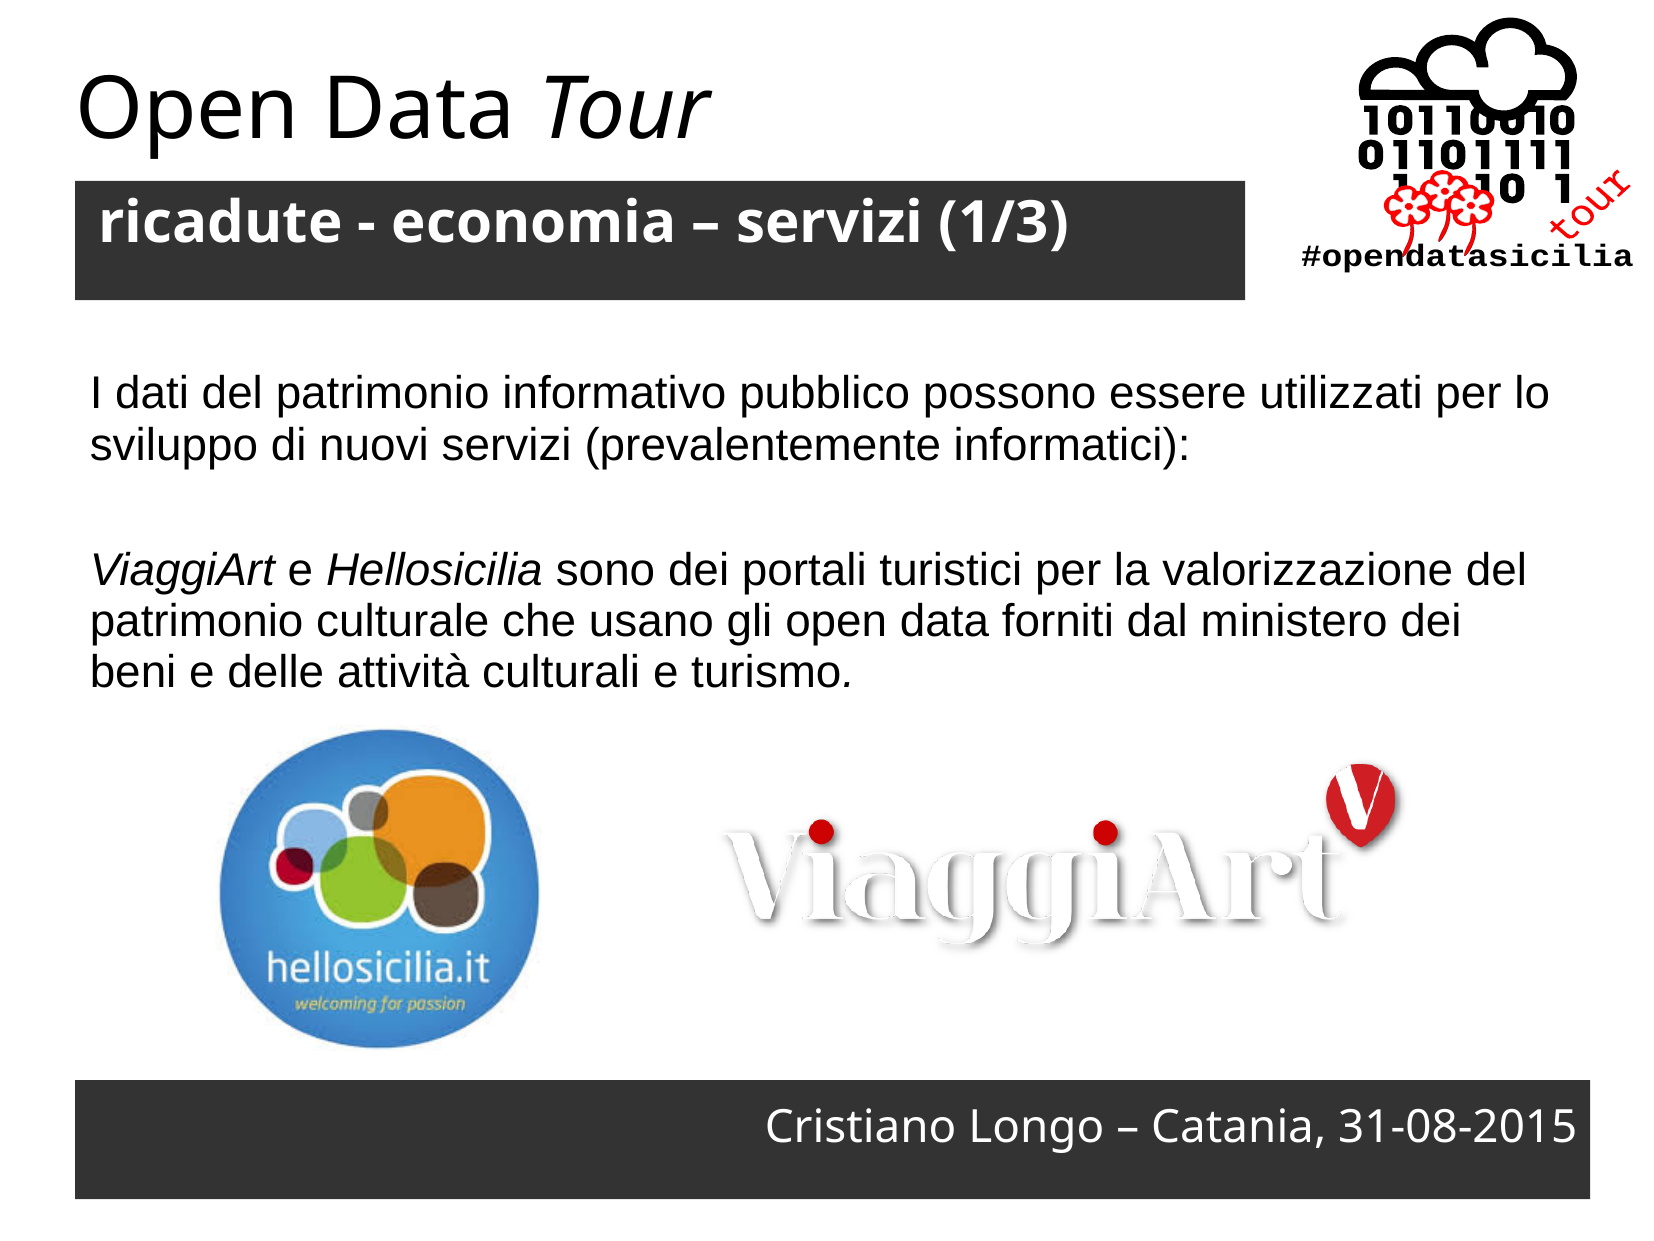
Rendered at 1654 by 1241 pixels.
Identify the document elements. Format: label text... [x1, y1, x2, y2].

picture [711, 754, 1411, 961]
text_box ViaggiArt e Hellosicilia sono dei portali turistici per la valorizzazione del patrimonio culturale che usano gli open data forniti dal ministero dei beni e delle attività culturali e turismo. [75, 536, 1546, 706]
picture [1302, 17, 1633, 273]
list ricadute - economia – servizi (1/3) [75, 180, 1246, 301]
list Open Data Tour [75, 45, 1246, 165]
list Cristiano Longo – Catania, 31-08-2015 [75, 1080, 1591, 1200]
picture [203, 713, 556, 1066]
text_box I dati del patrimonio informativo pubblico possono essere utilizzati per lo sviluppo di nuovi servizi (prevalentemente informatici): [75, 360, 1591, 478]
